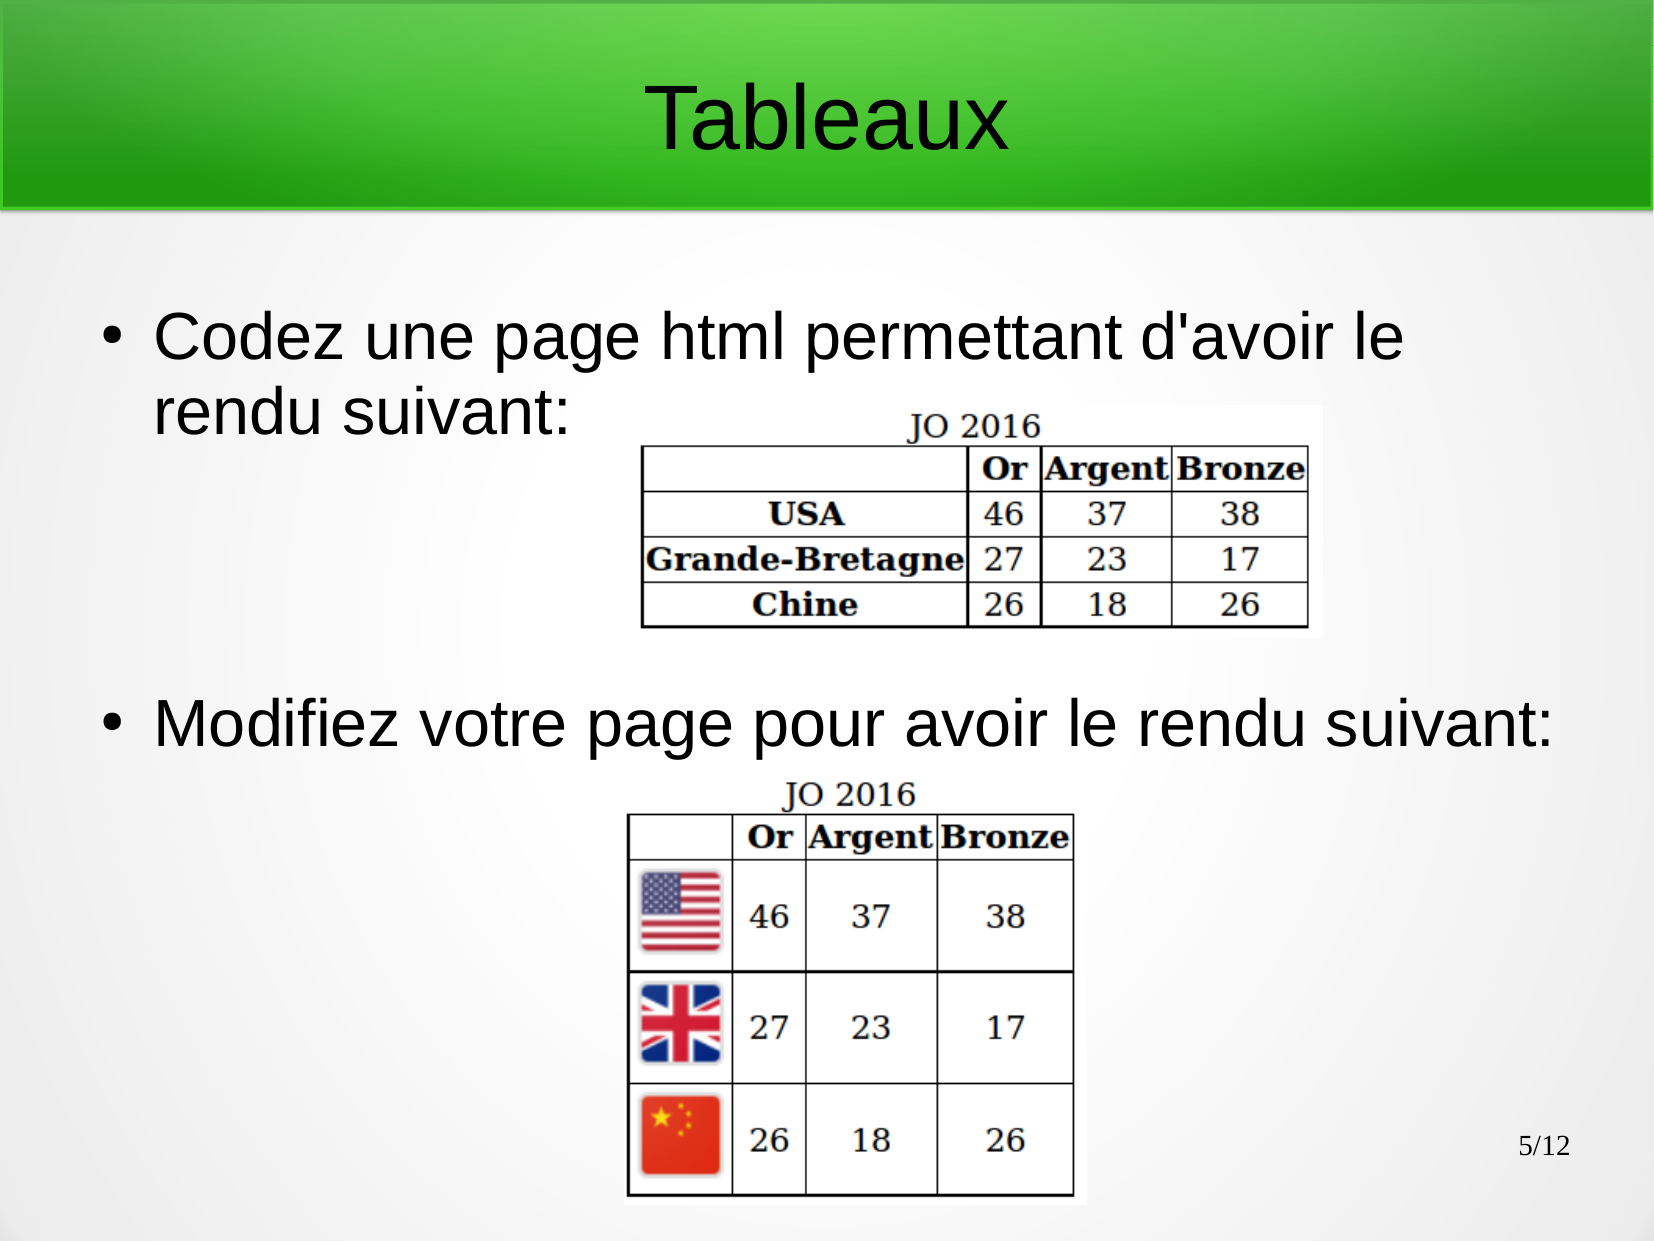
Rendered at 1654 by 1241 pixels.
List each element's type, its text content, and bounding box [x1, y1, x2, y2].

picture [624, 778, 1087, 1205]
picture [638, 405, 1323, 638]
title Tableaux [82, 47, 1571, 189]
list Codez une page html permettant d'avoir le rendu suivant: Modifiez votre page pour avoir le rendu suivant: [82, 299, 1571, 1019]
